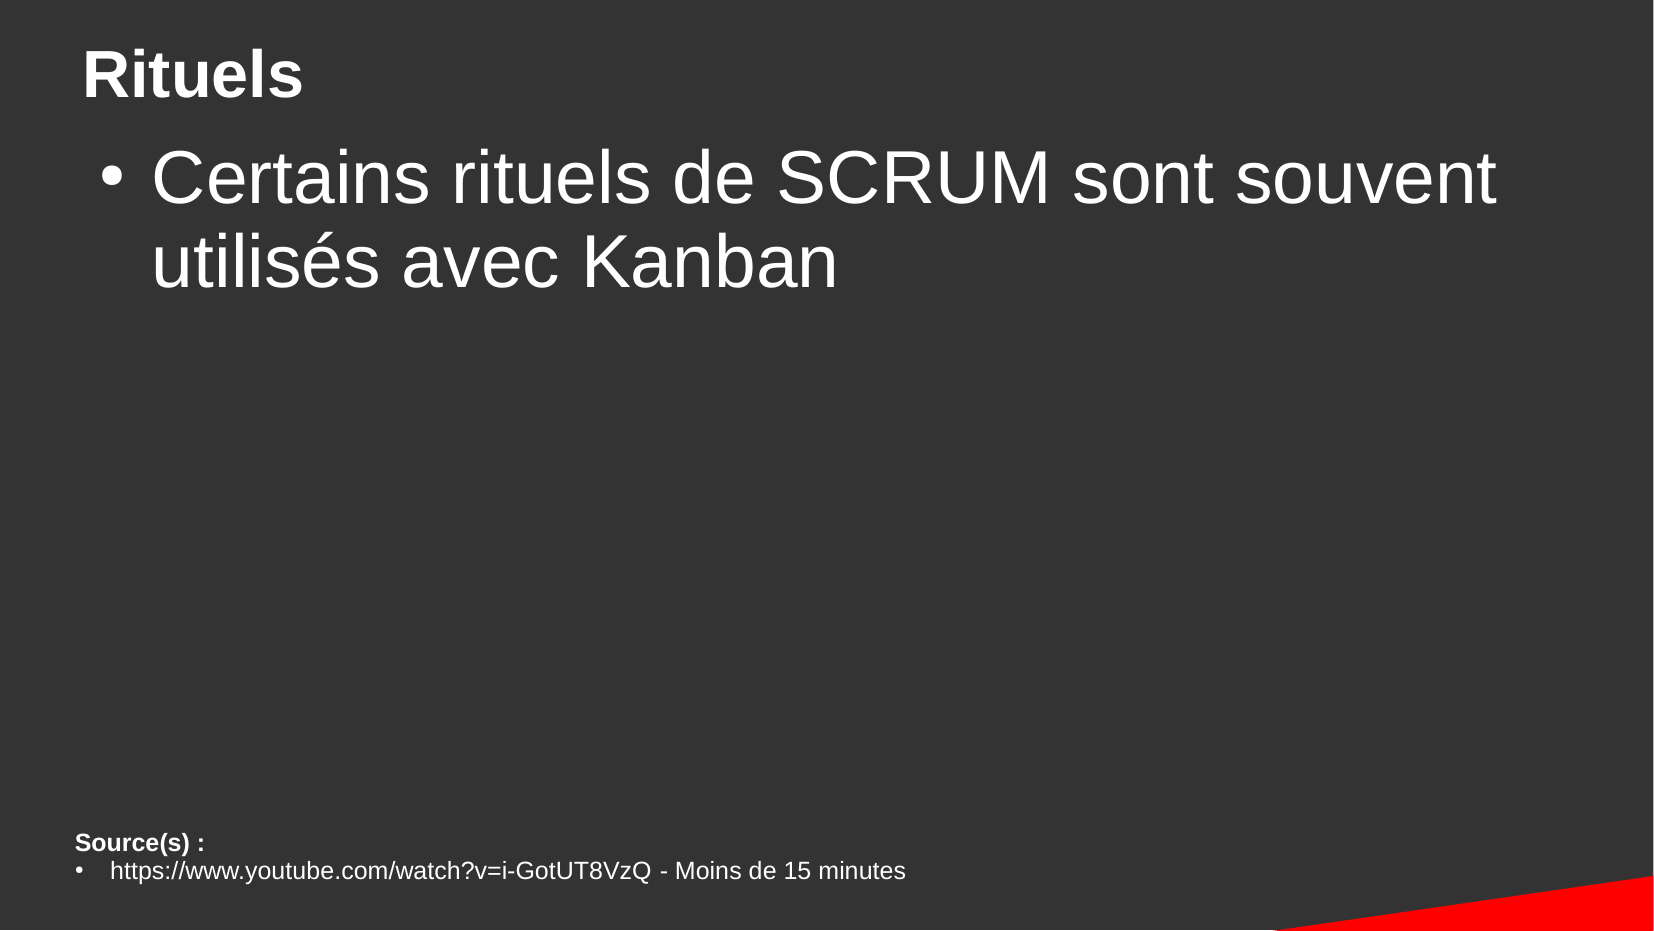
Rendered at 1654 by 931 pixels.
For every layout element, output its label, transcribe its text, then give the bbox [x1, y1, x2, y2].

text_box Source(s) : https://www.youtube.com/watch?v=i-GotUT8VzQ - Moins de 15 minutes [60, 821, 1546, 921]
text_box [1271, 875, 1654, 931]
title Rituels [82, 37, 1571, 122]
list Certains rituels de SCRUM sont souvent utilisés avec Kanban [80, 135, 1620, 777]
